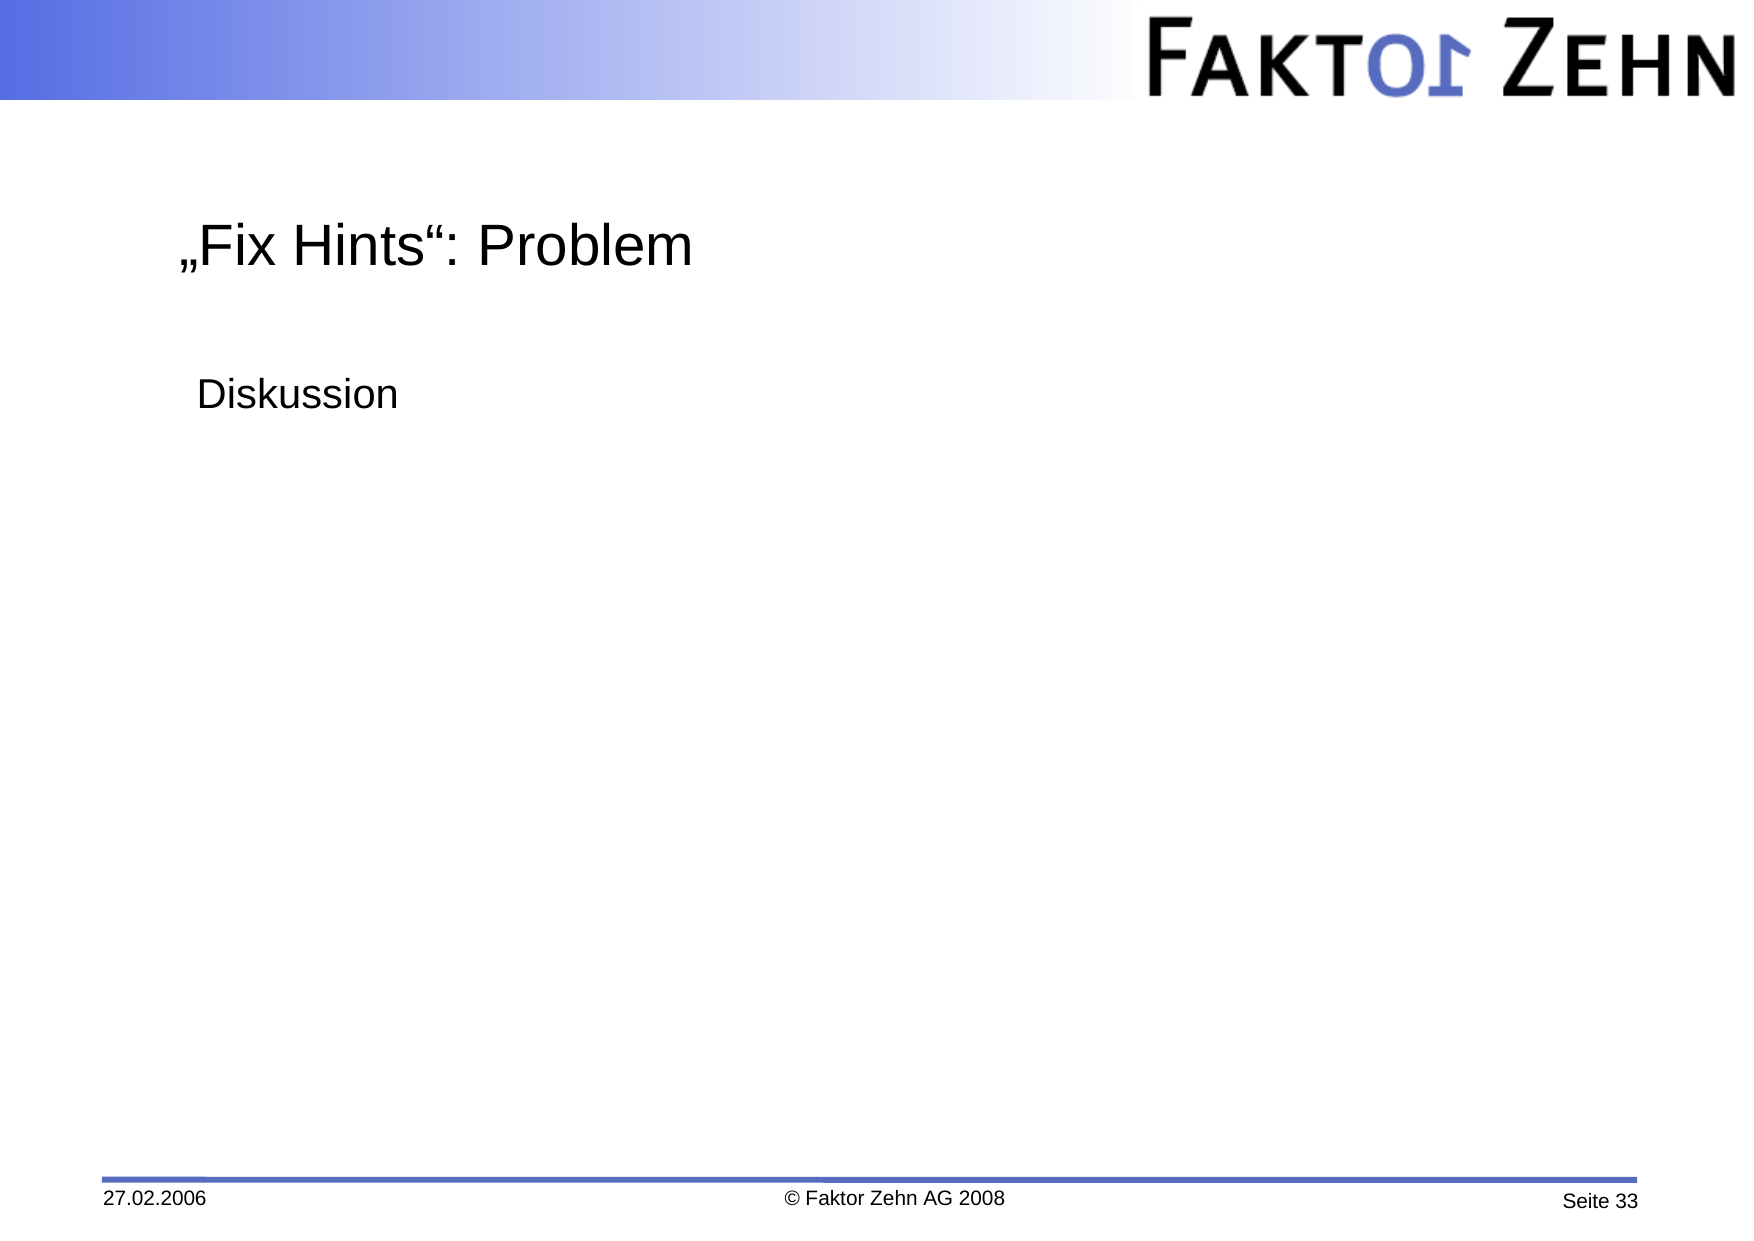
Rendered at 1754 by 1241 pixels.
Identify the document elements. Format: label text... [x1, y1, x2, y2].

picture [1133, 2, 1749, 105]
list Diskussion [179, 371, 1576, 1078]
title „Fix Hints“: Problem [179, 142, 1576, 349]
